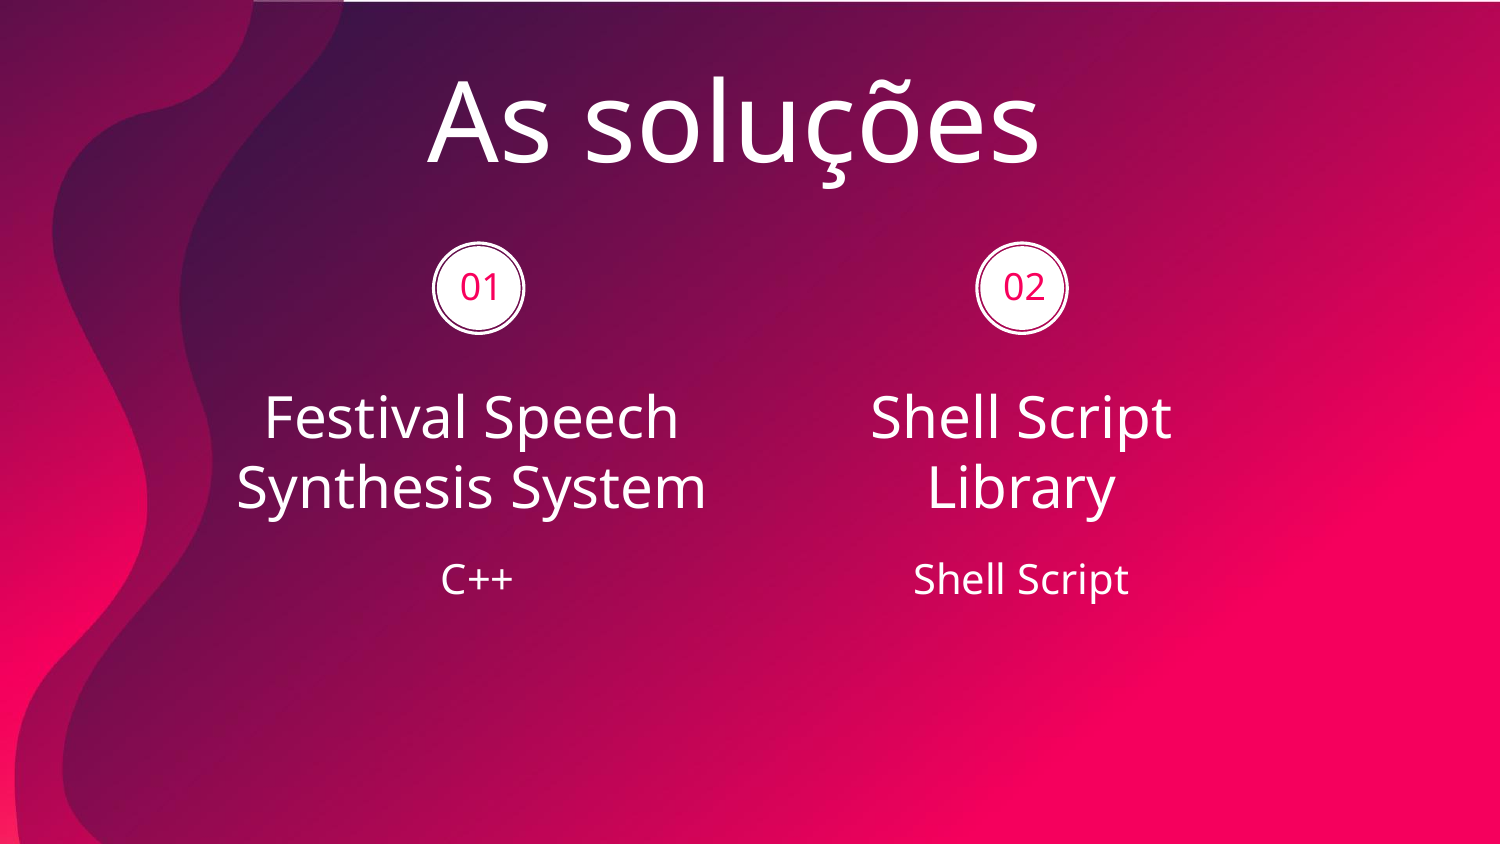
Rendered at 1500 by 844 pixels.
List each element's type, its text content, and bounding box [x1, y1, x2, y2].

text_box Shell Script [830, 543, 1213, 648]
text_box Festival Speech Synthesis System [178, 374, 727, 525]
text_box 01 [290, 239, 673, 331]
picture [0, 0, 1500, 844]
text_box C++ [286, 543, 669, 648]
text_box Shell Script Library [727, 374, 1316, 525]
text_box 02 [833, 239, 1216, 331]
text_box As soluções [379, 61, 1091, 166]
